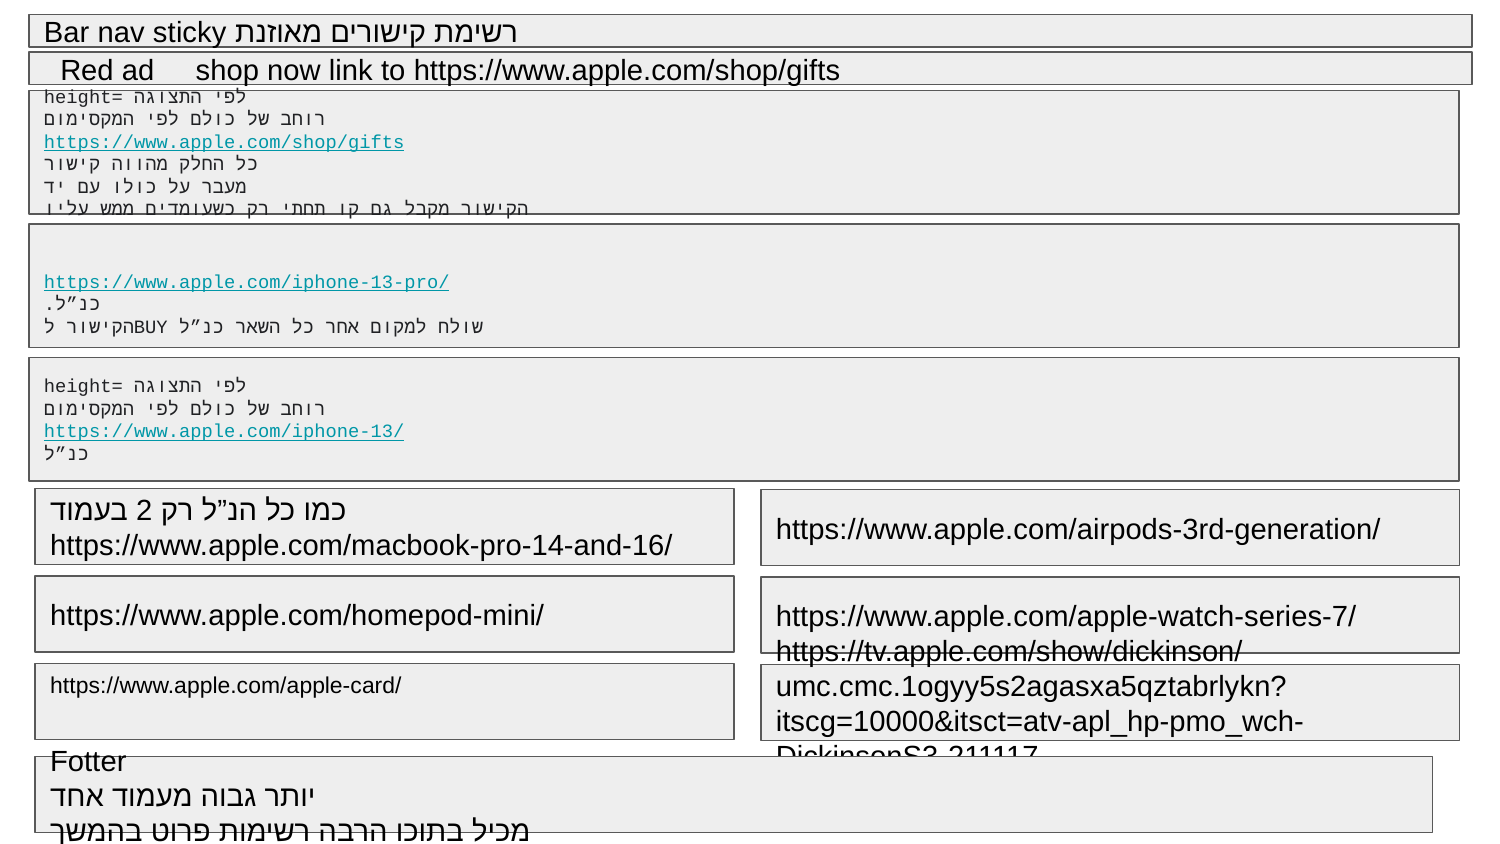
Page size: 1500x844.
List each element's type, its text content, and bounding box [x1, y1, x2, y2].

text_box https://www.apple.com/apple-card/ [35, 663, 734, 740]
text_box https://tv.apple.com/show/dickinson/umc.cmc.1ogyy5s2agasxa5qztabrlykn?itscg=10000&itsct=atv-apl_hp-pmo_wch-DickinsonS3-211117 [760, 664, 1460, 741]
text_box Bar nav sticky רשימת קישורים מאוזנת [28, 14, 1472, 48]
text_box https://www.apple.com/iphone-13-pro/ כנ”ל. הקישור לBUY שולח למקום אחר כל השאר כנ”ל [28, 223, 1460, 348]
text_box Red ad shop now link to https://www.apple.com/shop/gifts [28, 52, 1472, 85]
text_box https://www.apple.com/apple-watch-series-7/ [760, 577, 1460, 653]
text_box Fotter יותר גבוה מעמוד אחד מכיל בתוכו הרבה רשימות פרוט בהמשך [35, 756, 1433, 833]
text_box https://www.apple.com/airpods-3rd-generation/ [760, 489, 1460, 566]
text_box height= לפי התצוגה רוחב של כולם לפי המקסימום https://www.apple.com/iphone-13/ כנ”ל [28, 357, 1460, 481]
text_box height= לפי התצוגה רוחב של כולם לפי המקסימום https://www.apple.com/shop/gifts כל החלק מהווה קישור מעבר על כולו עם יד הקישור מקבל גם קו תחתי רק כשעומדים ממש עליו [28, 90, 1460, 214]
text_box https://www.apple.com/homepod-mini/ [35, 576, 734, 652]
text_box כמו כל הנ”ל רק 2 בעמוד https://www.apple.com/macbook-pro-14-and-16/ [35, 488, 734, 565]
